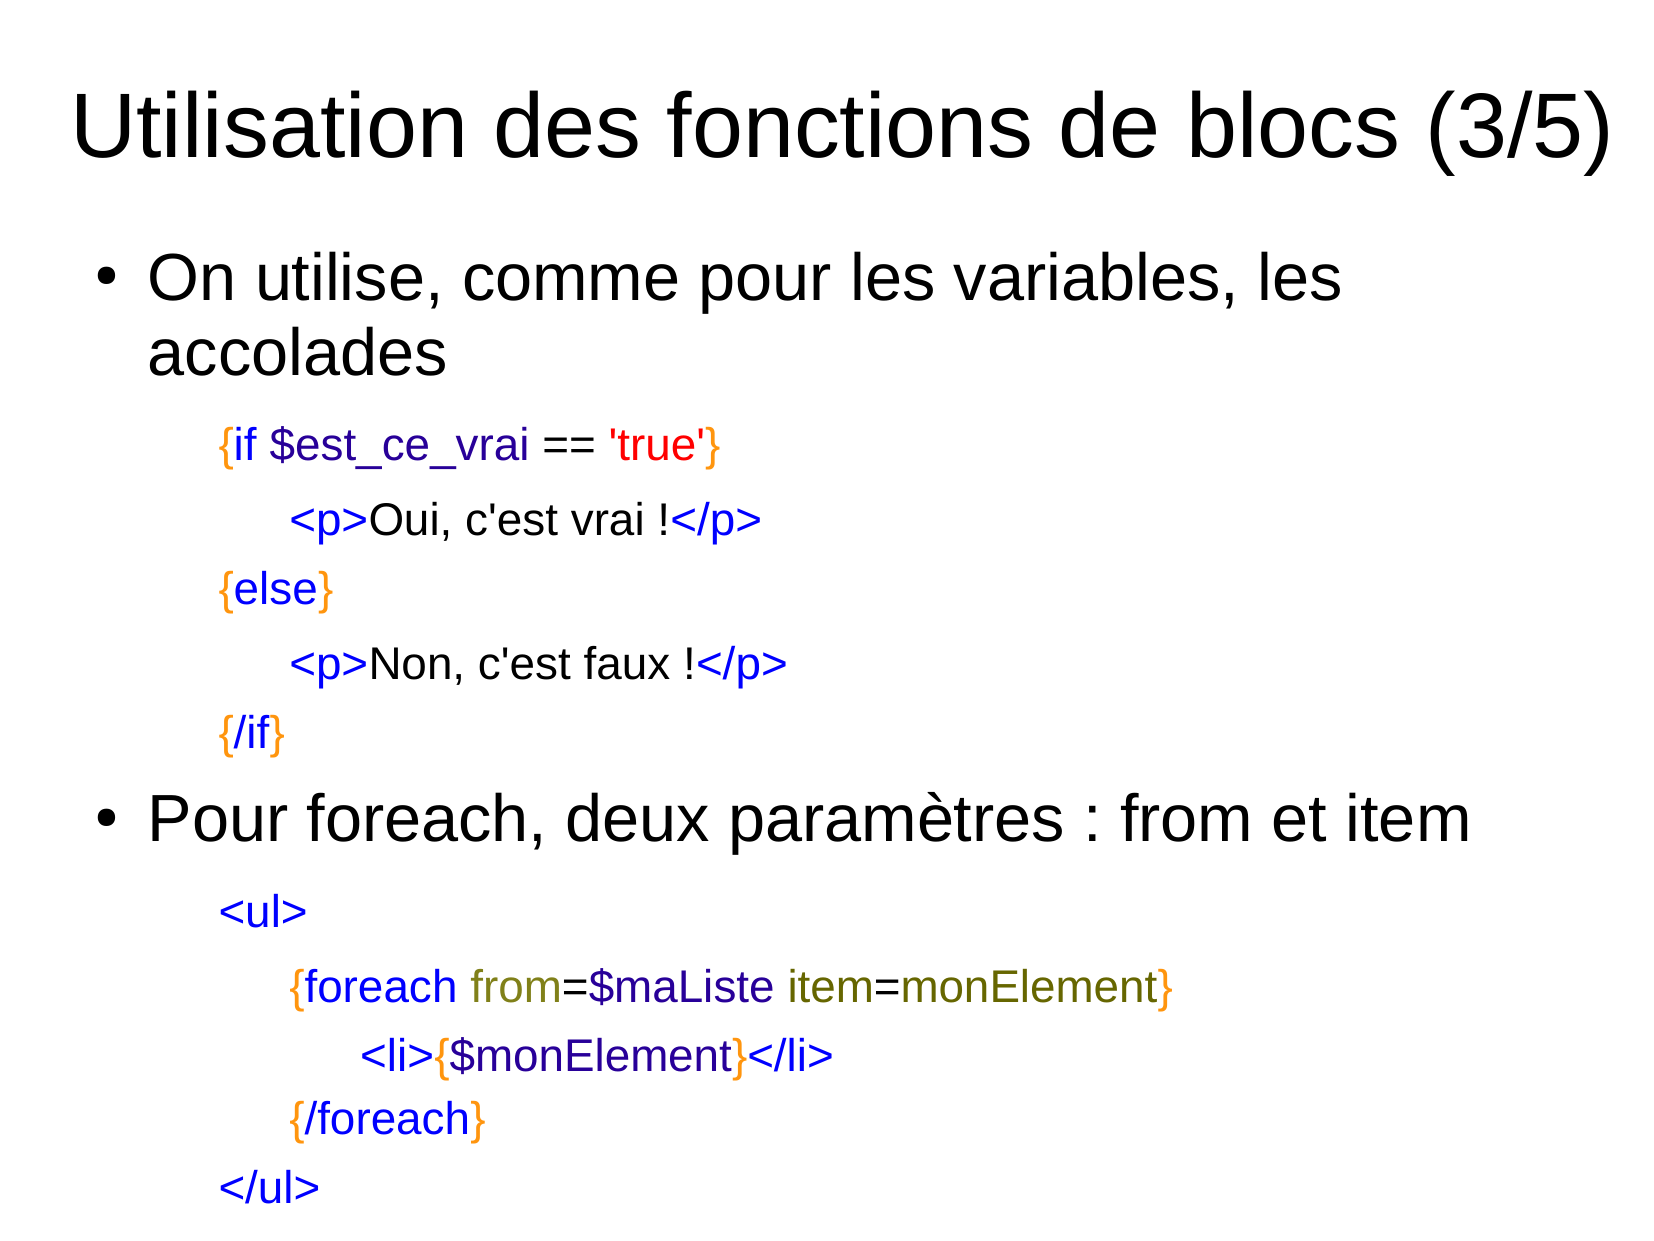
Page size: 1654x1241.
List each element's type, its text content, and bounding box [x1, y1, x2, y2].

title Utilisation des fonctions de blocs (3/5) [59, 29, 1654, 222]
list On utilise, comme pour les variables, les accolades {if $est_ce_vrai == 'true'} <p>Oui, c'est vrai !</p> {else} <p>Non, c'est faux !</p> {/if} Pour foreach, deux paramètres : from et item <ul> {foreach from=$maListe item=monElement} <li>{$monElement}</li> {/foreach} </ul> [76, 239, 1565, 1211]
